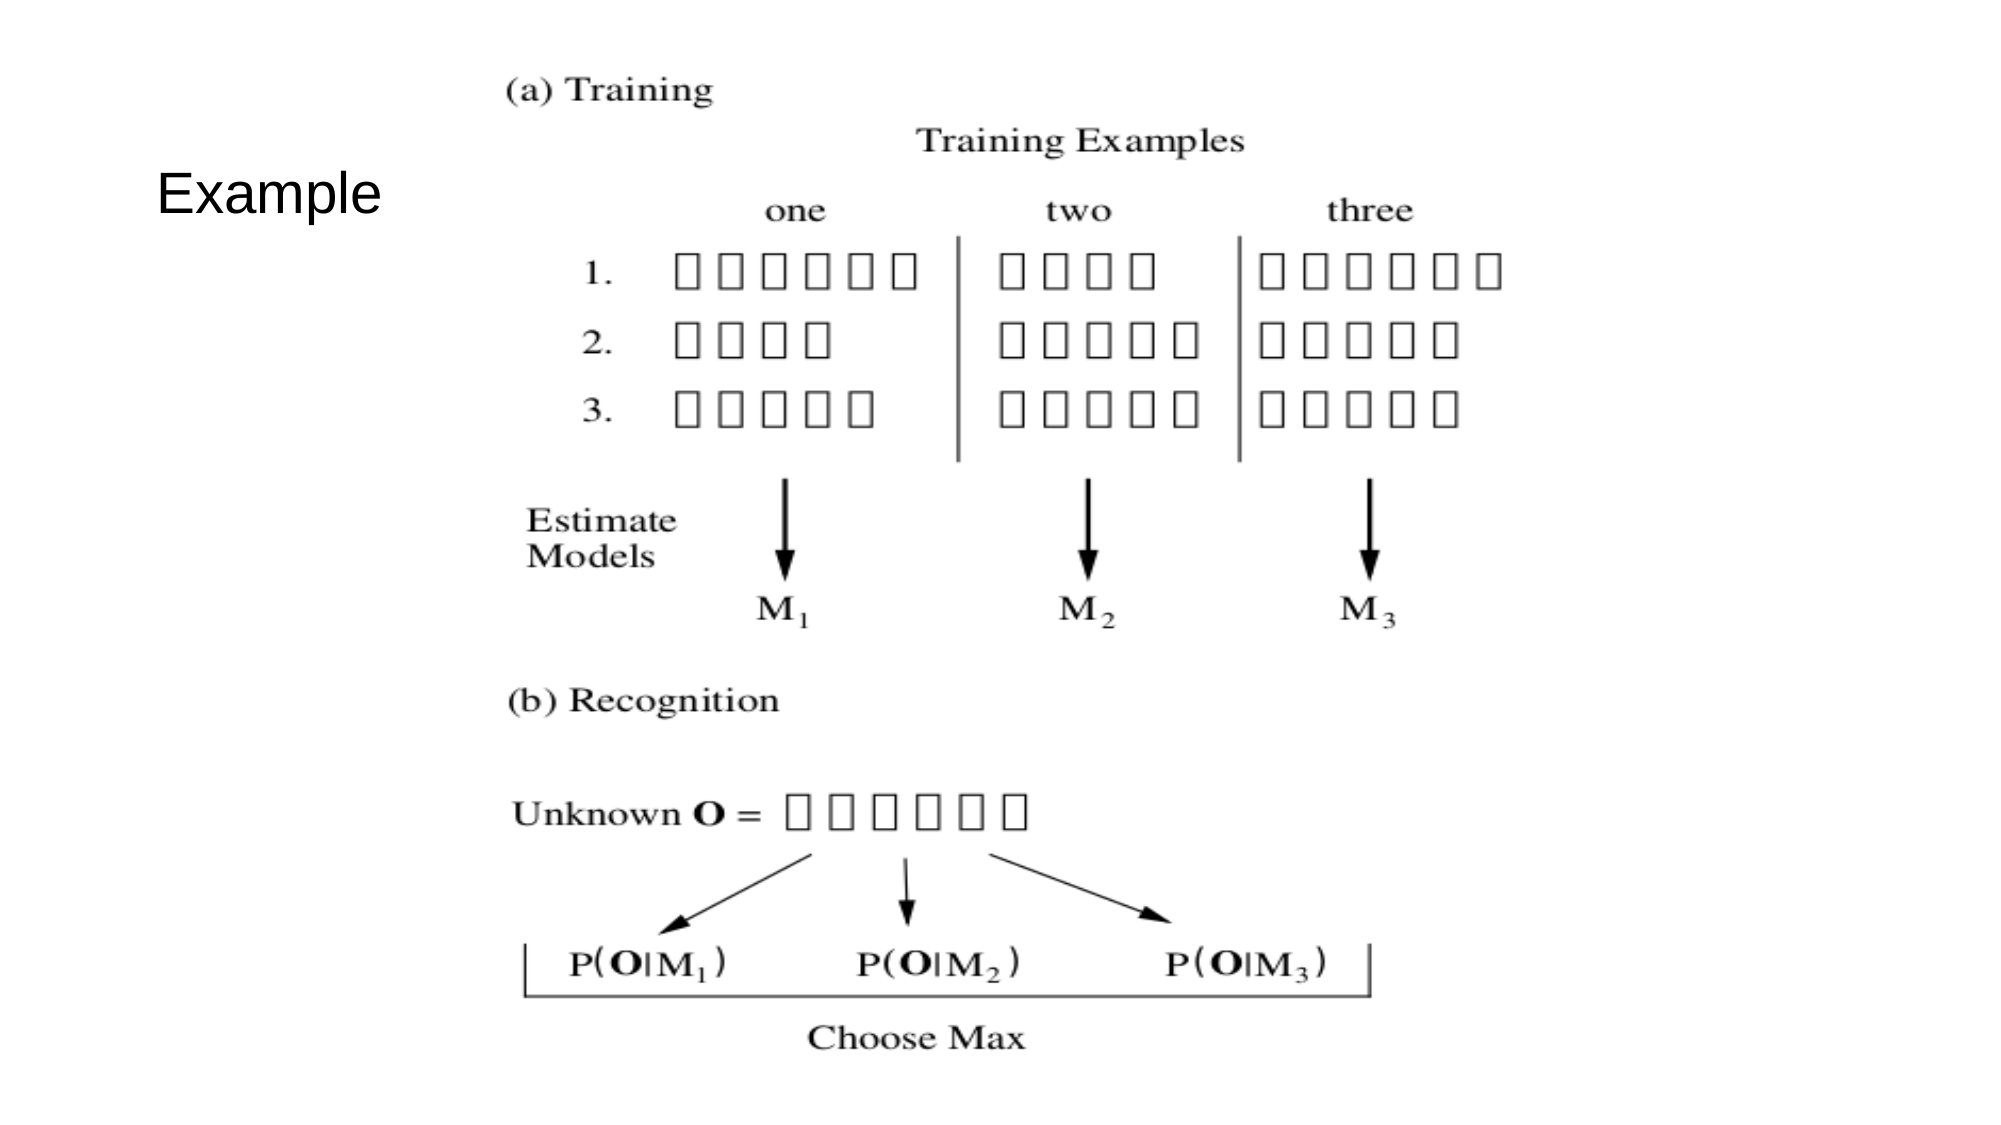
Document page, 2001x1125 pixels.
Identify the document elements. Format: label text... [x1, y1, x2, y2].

text_box Example [141, 153, 399, 234]
picture [463, 28, 1585, 1073]
